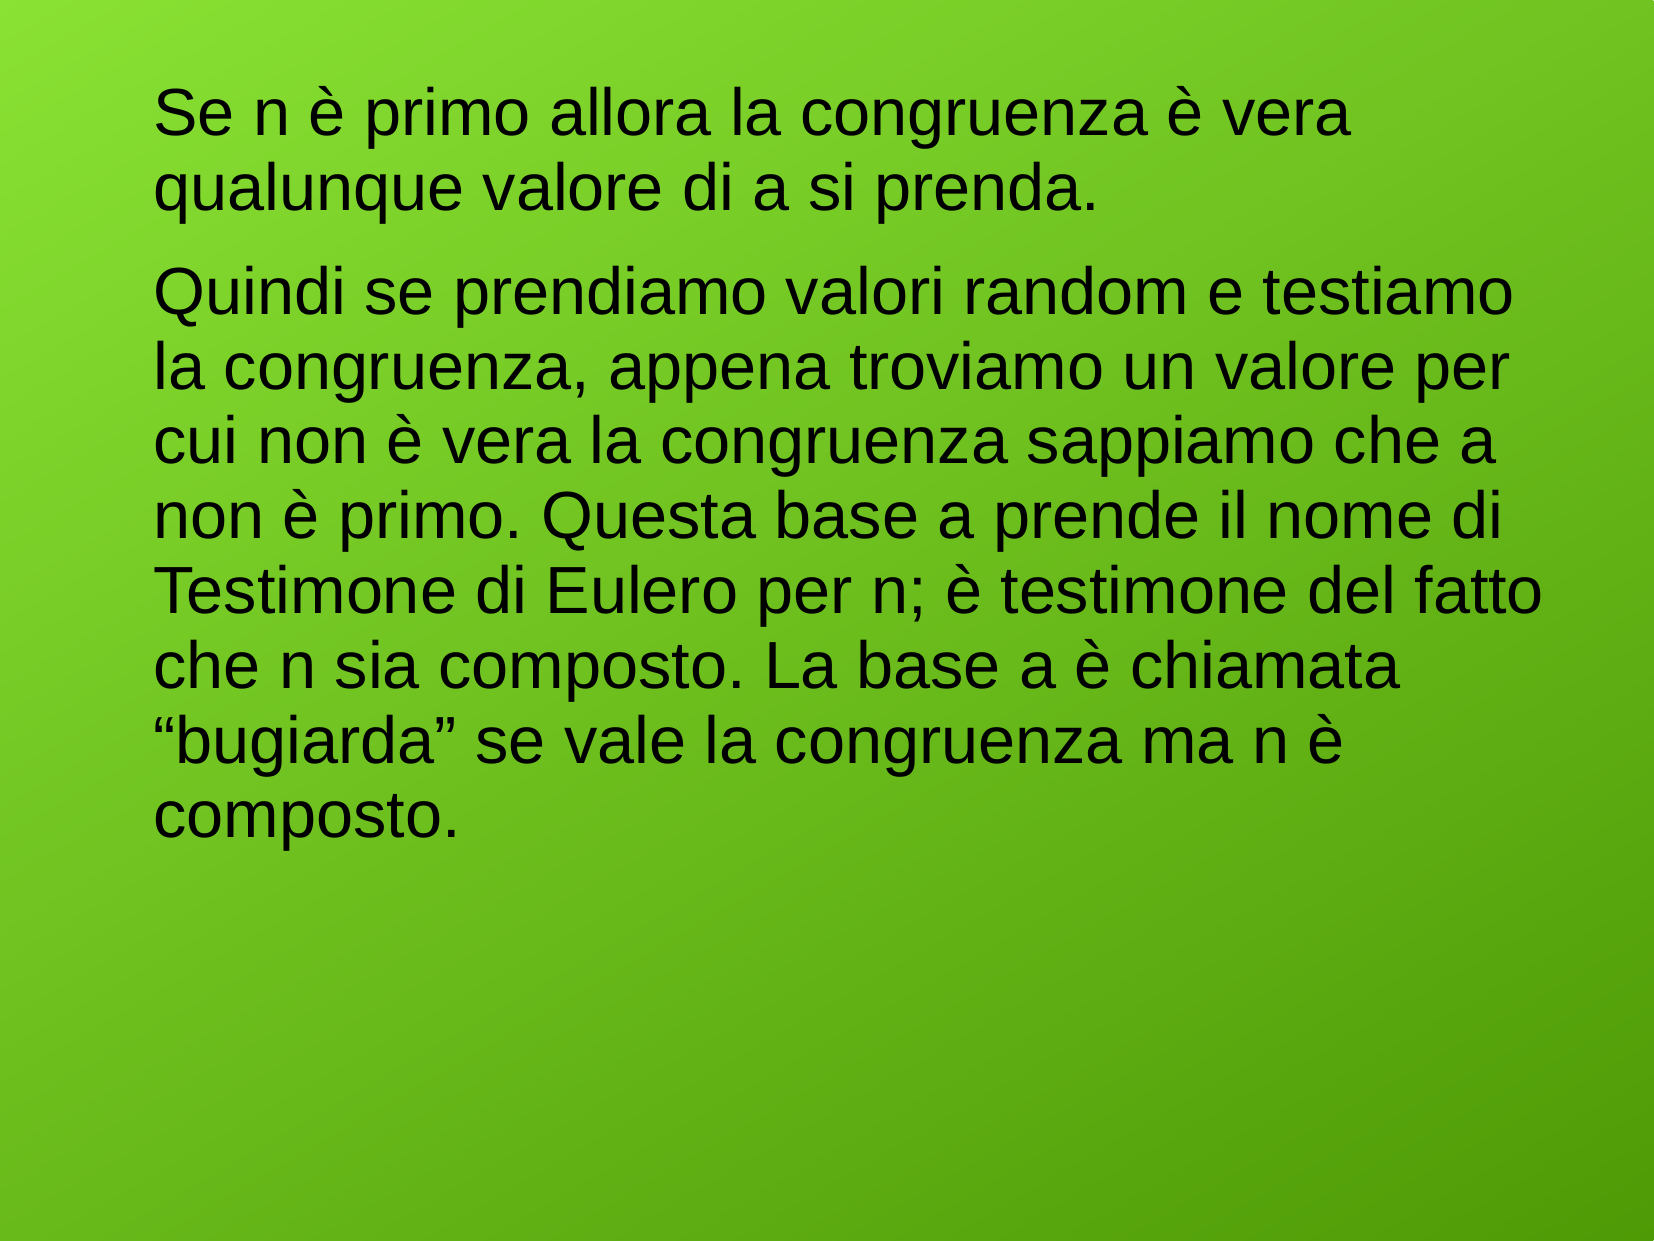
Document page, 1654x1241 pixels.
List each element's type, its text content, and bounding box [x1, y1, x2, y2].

list Se n è primo allora la congruenza è vera qualunque valore di a si prenda. Quindi se prendiamo valori random e testiamo la congruenza, appena troviamo un valore per cui non è vera la congruenza sappiamo che a non è primo. Questa base a prende il nome di Testimone di Eulero per n; è testimone del fatto che n sia composto. La base a è chiamata “bugiarda” se vale la congruenza ma n è composto. [82, 75, 1571, 1171]
